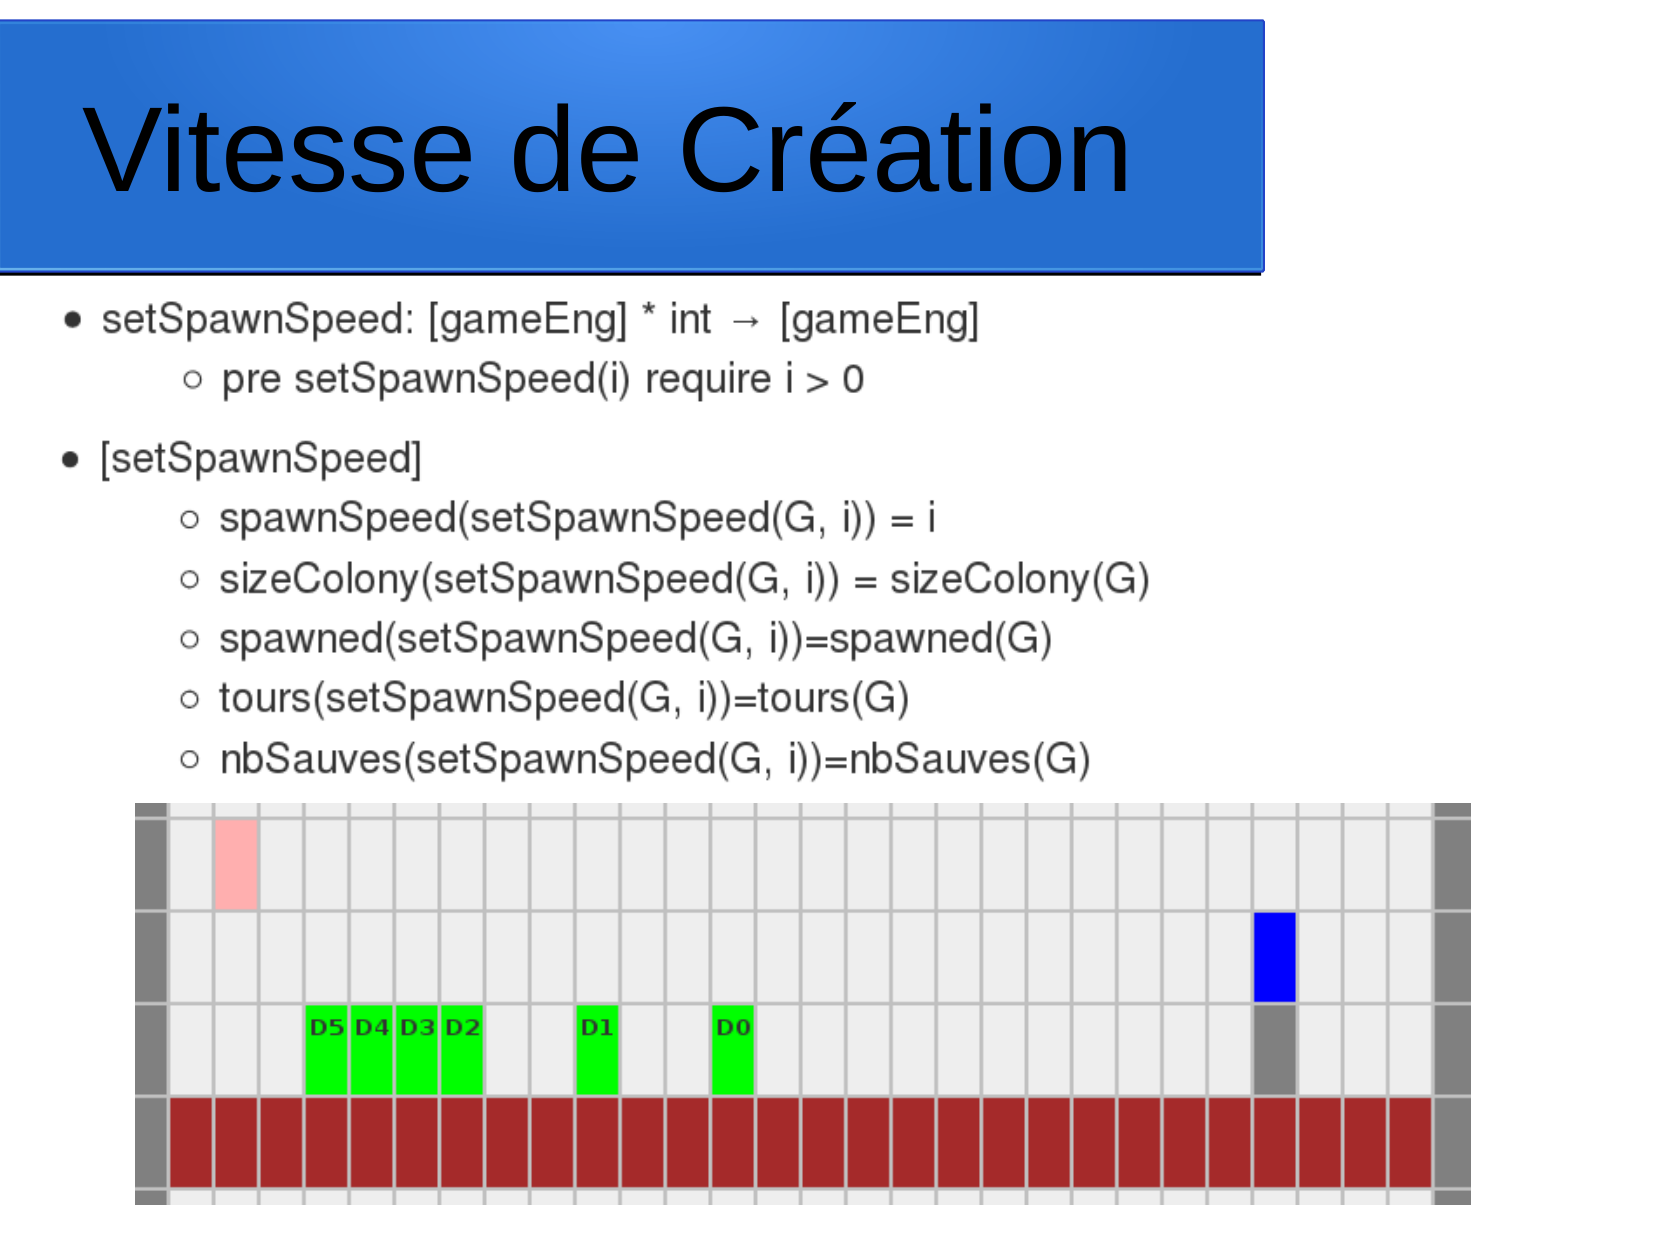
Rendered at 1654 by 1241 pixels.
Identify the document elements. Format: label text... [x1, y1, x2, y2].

title Vitesse de Création [82, 47, 1235, 252]
picture [53, 295, 993, 407]
picture [135, 803, 1471, 1205]
picture [47, 429, 1253, 798]
